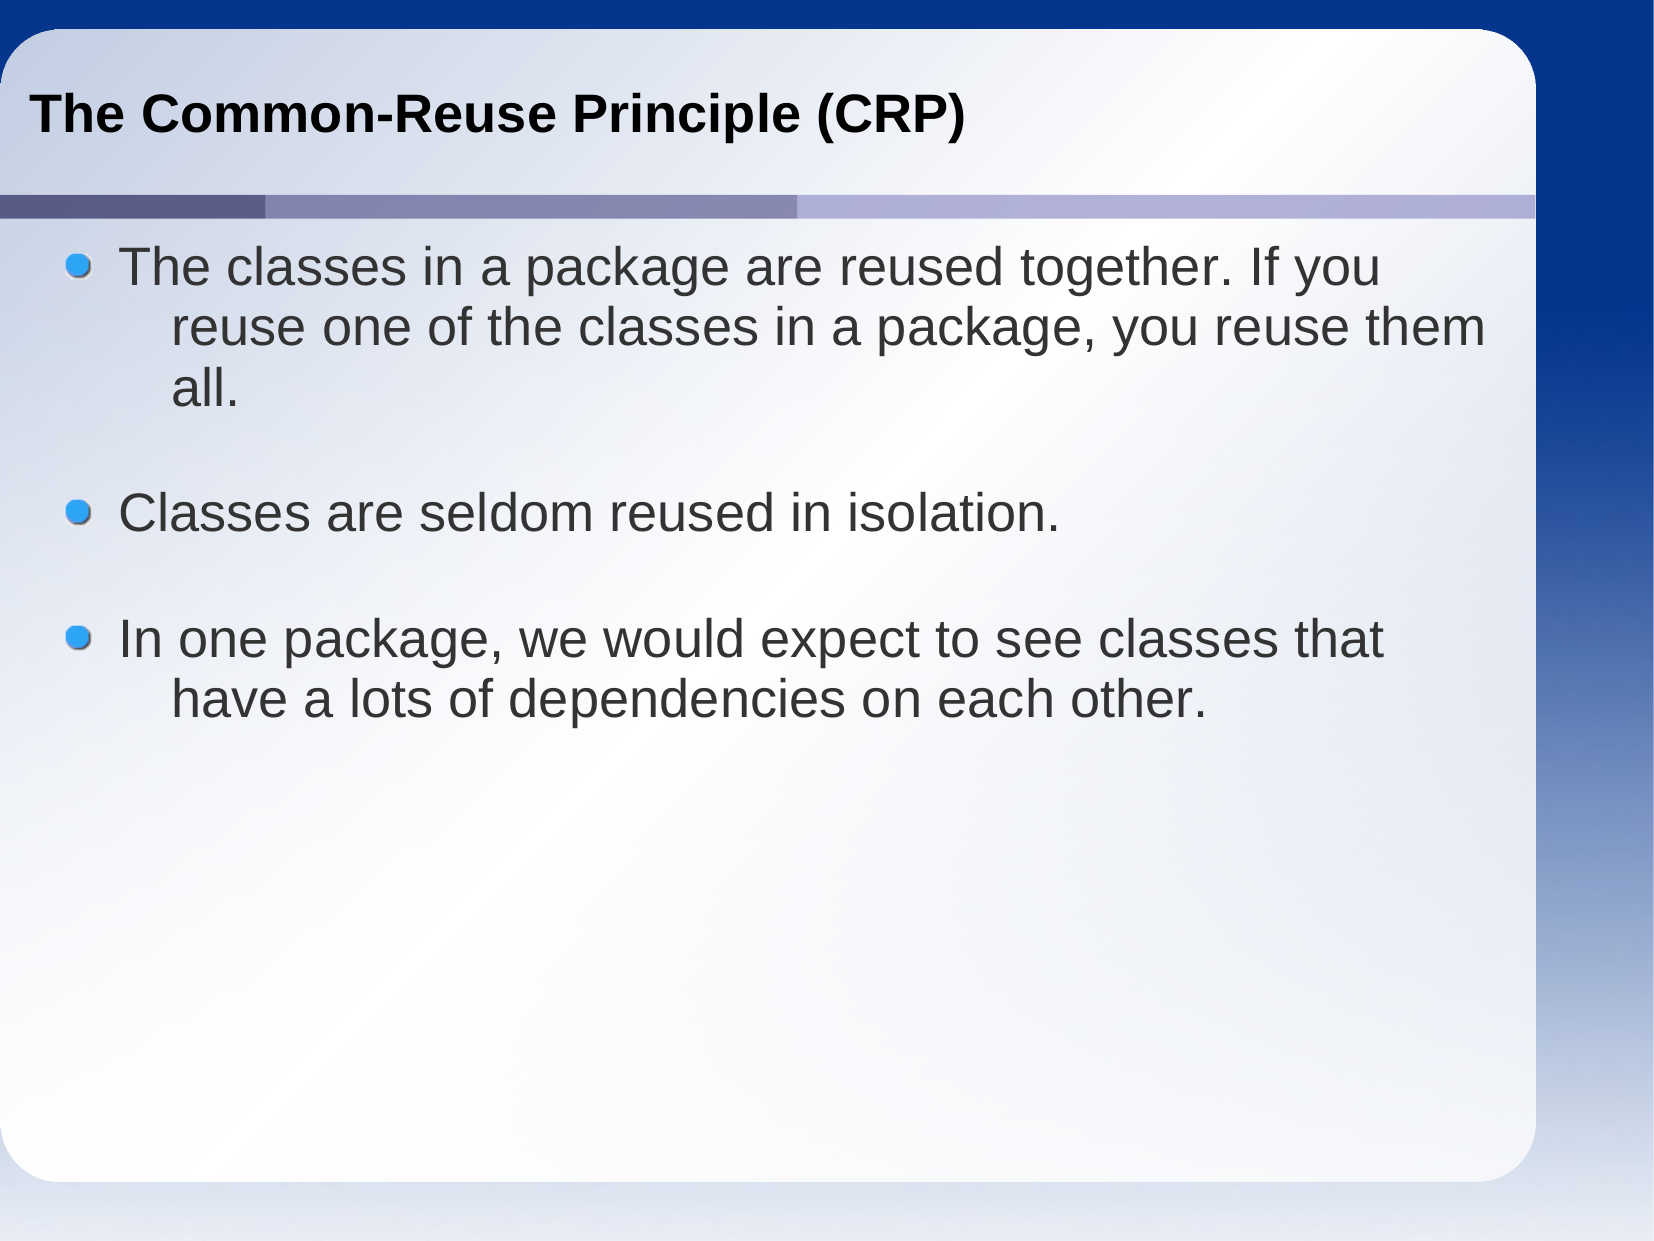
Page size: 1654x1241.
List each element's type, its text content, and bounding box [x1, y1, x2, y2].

list The classes in a package are reused together. If you reuse one of the classes in a package, you reuse them all. Classes are seldom reused in isolation. In one package, we would expect to see classes that have a lots of dependencies on each other. [29, 236, 1506, 1152]
picture [0, 0, 1654, 1241]
title The Common-Reuse Principle (CRP) [29, 49, 1506, 178]
